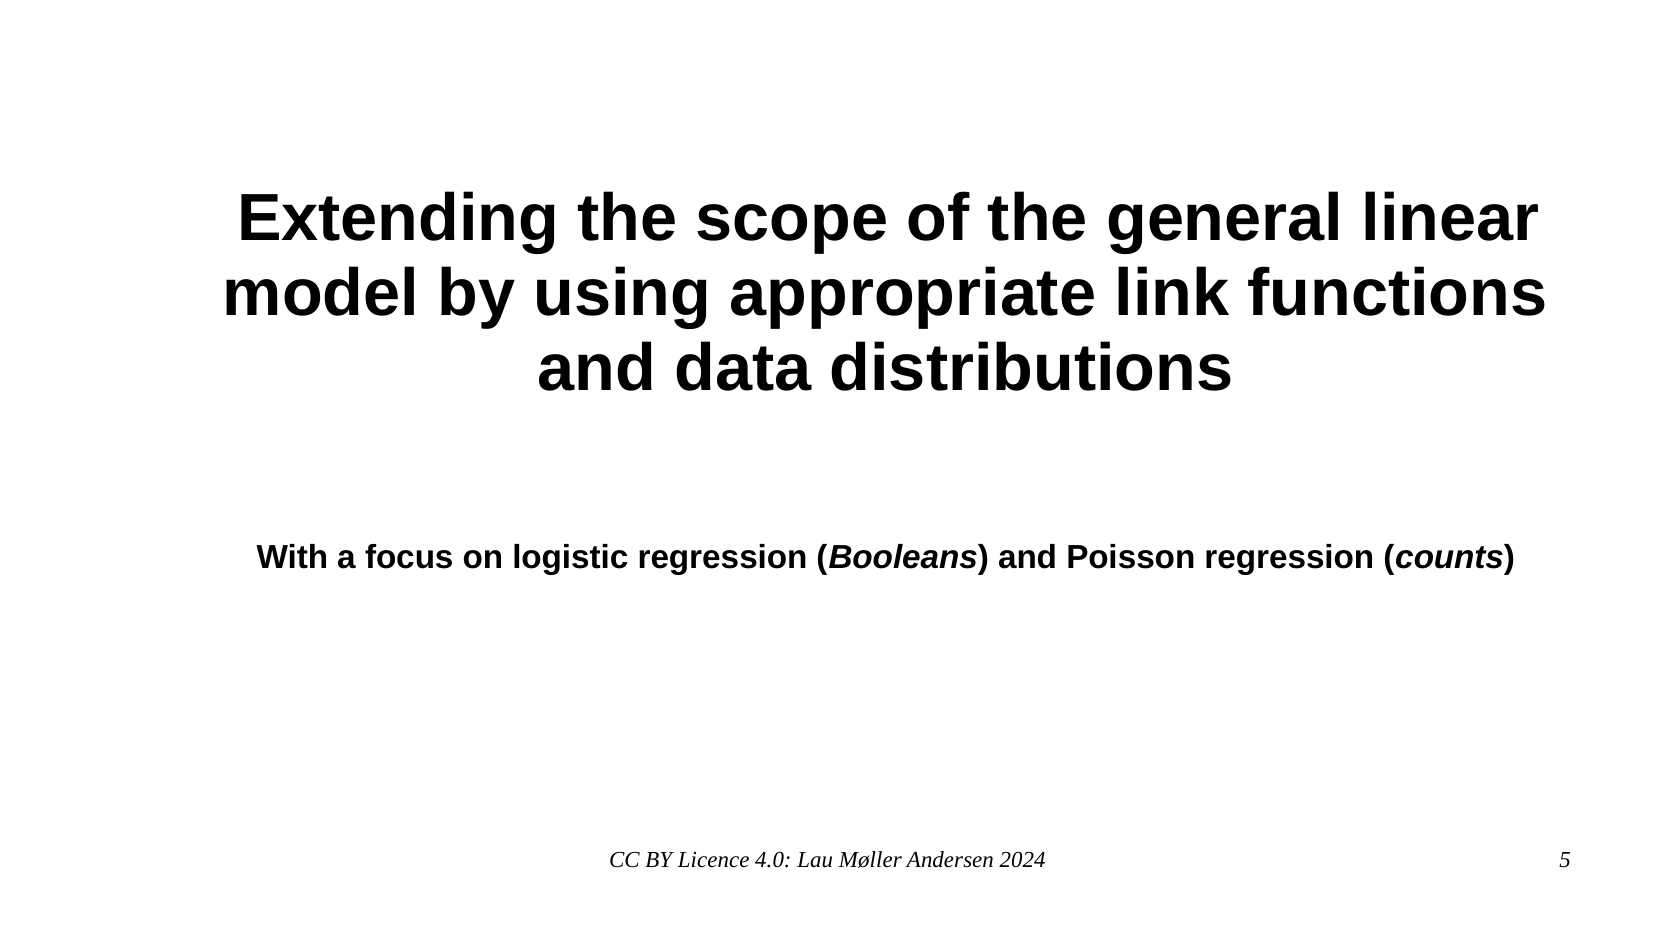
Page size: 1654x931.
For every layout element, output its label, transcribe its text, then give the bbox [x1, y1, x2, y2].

subtitle Extending the scope of the general linear model by using appropriate link functions and data distributions With a focus on logistic regression (Booleans) and Poisson regression (counts) [106, 17, 1595, 738]
